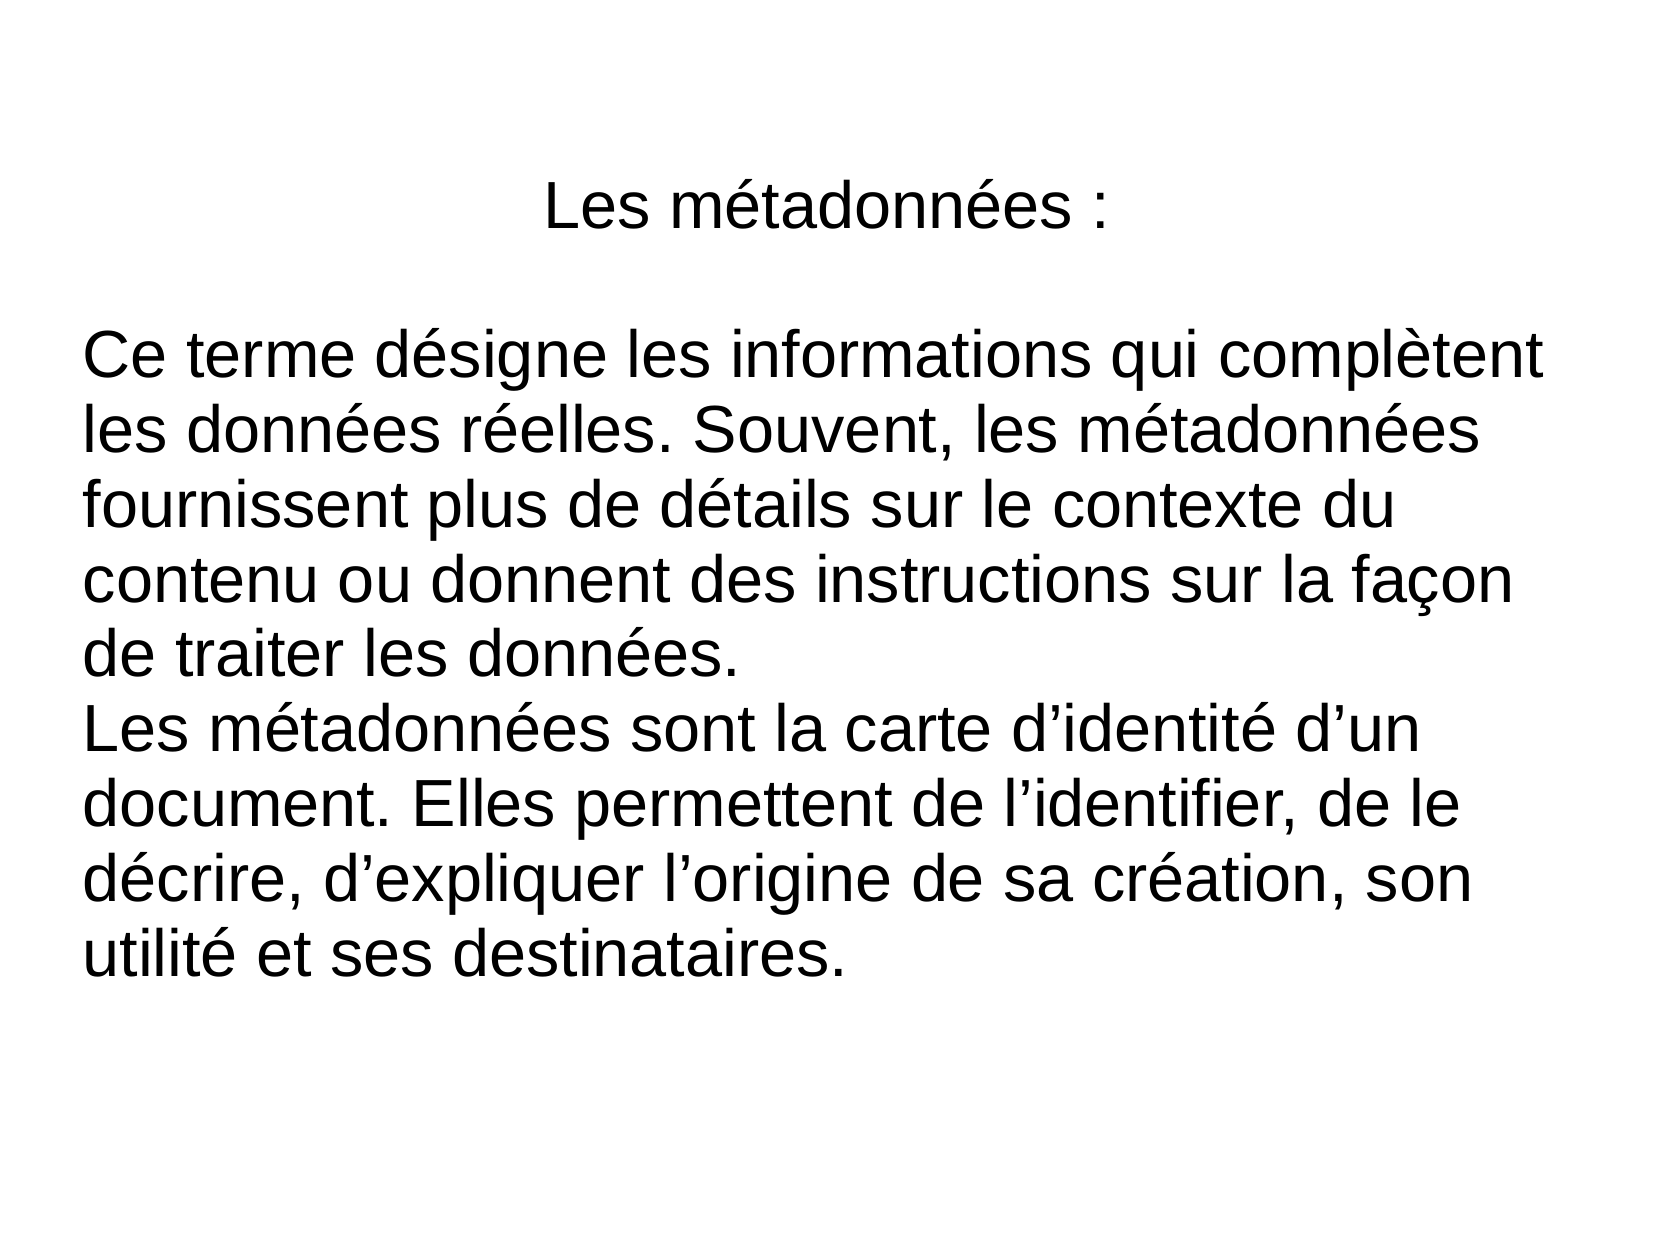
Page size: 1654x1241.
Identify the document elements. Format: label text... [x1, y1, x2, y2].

subtitle Les métadonnées : Ce terme désigne les informations qui complètent les données réelles. Souvent, les métadonnées fournissent plus de détails sur le contexte du contenu ou donnent des instructions sur la façon de traiter les données. Les métadonnées sont la carte d’identité d’un document. Elles permettent de l’identifier, de le décrire, d’expliquer l’origine de sa création, son utilité et ses destinataires. [82, 49, 1571, 1109]
